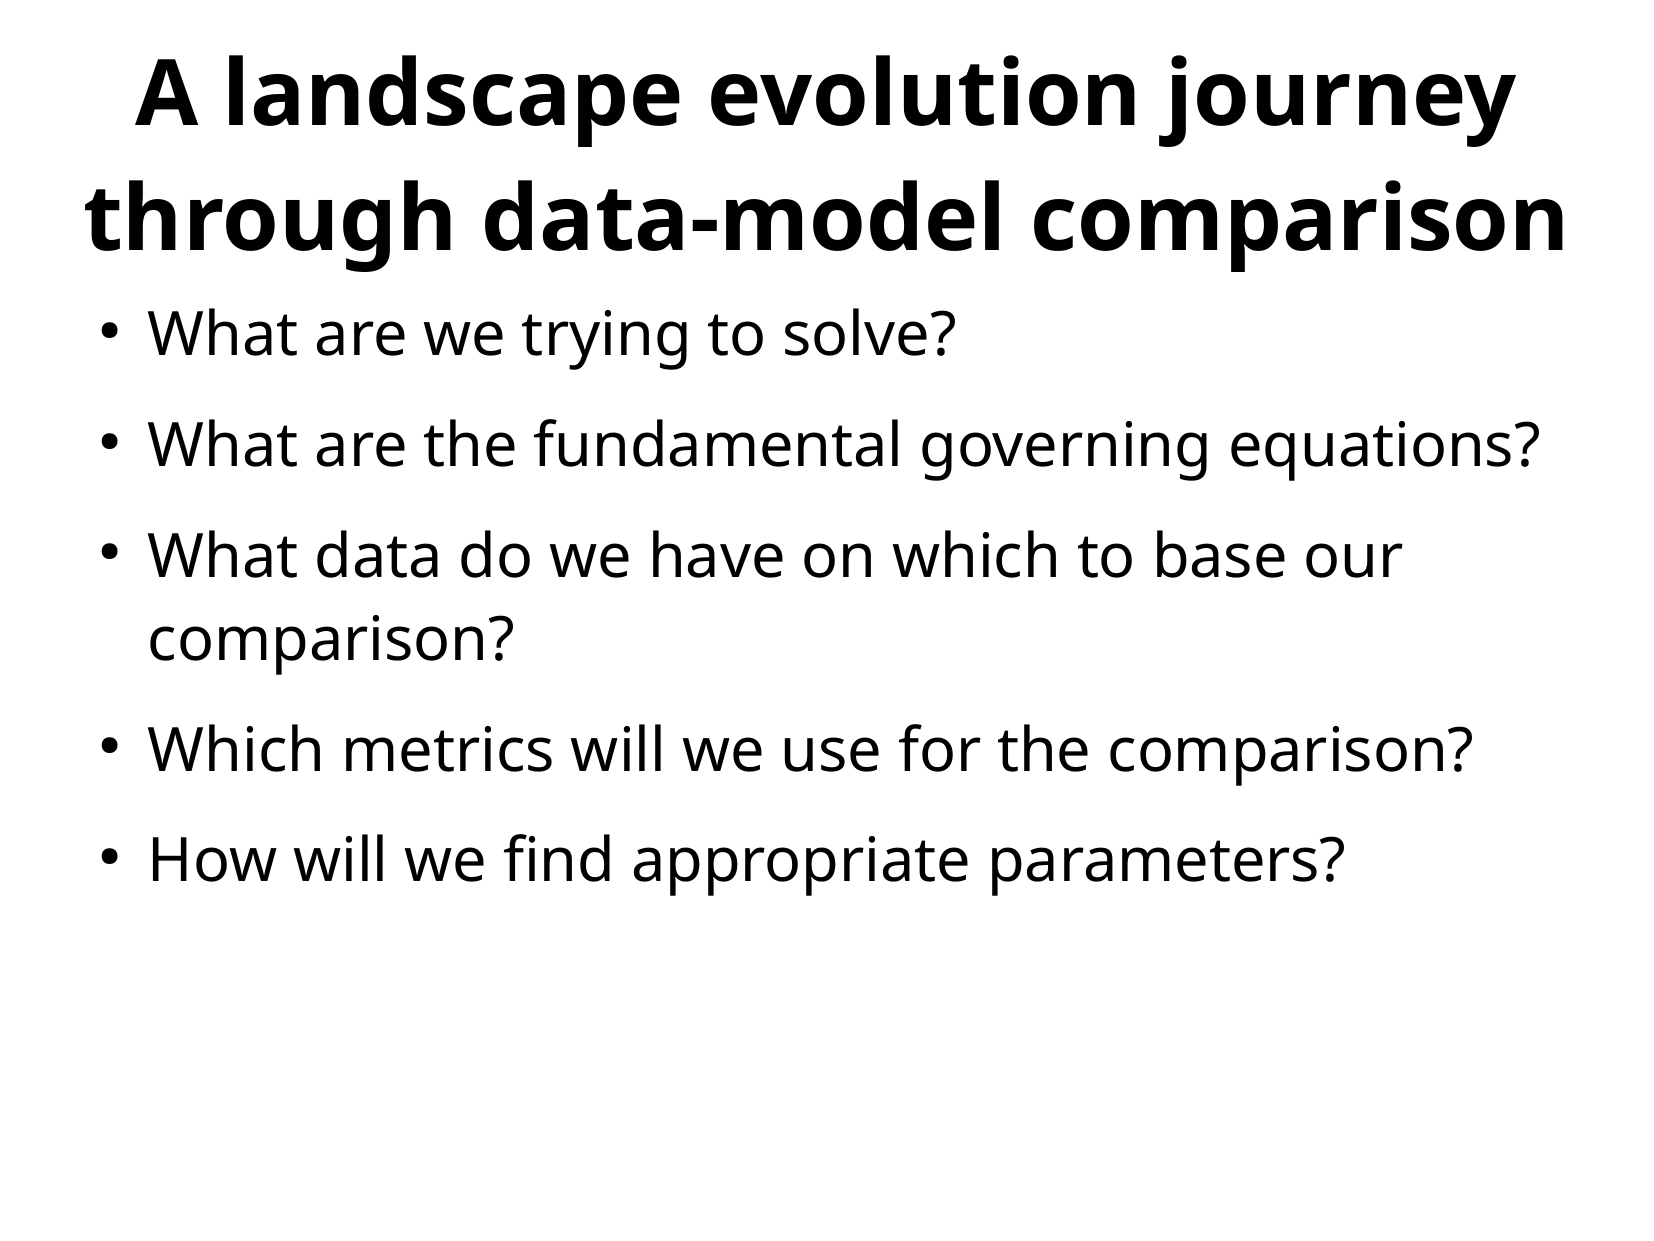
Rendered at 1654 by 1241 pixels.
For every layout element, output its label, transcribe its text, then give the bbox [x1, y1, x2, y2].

title A landscape evolution journey through data-model comparison [82, 49, 1571, 257]
list What are we trying to solve? What are the fundamental governing equations? What data do we have on which to base our comparison? Which metrics will we use for the comparison? How will we find appropriate parameters? [82, 290, 1571, 1010]
